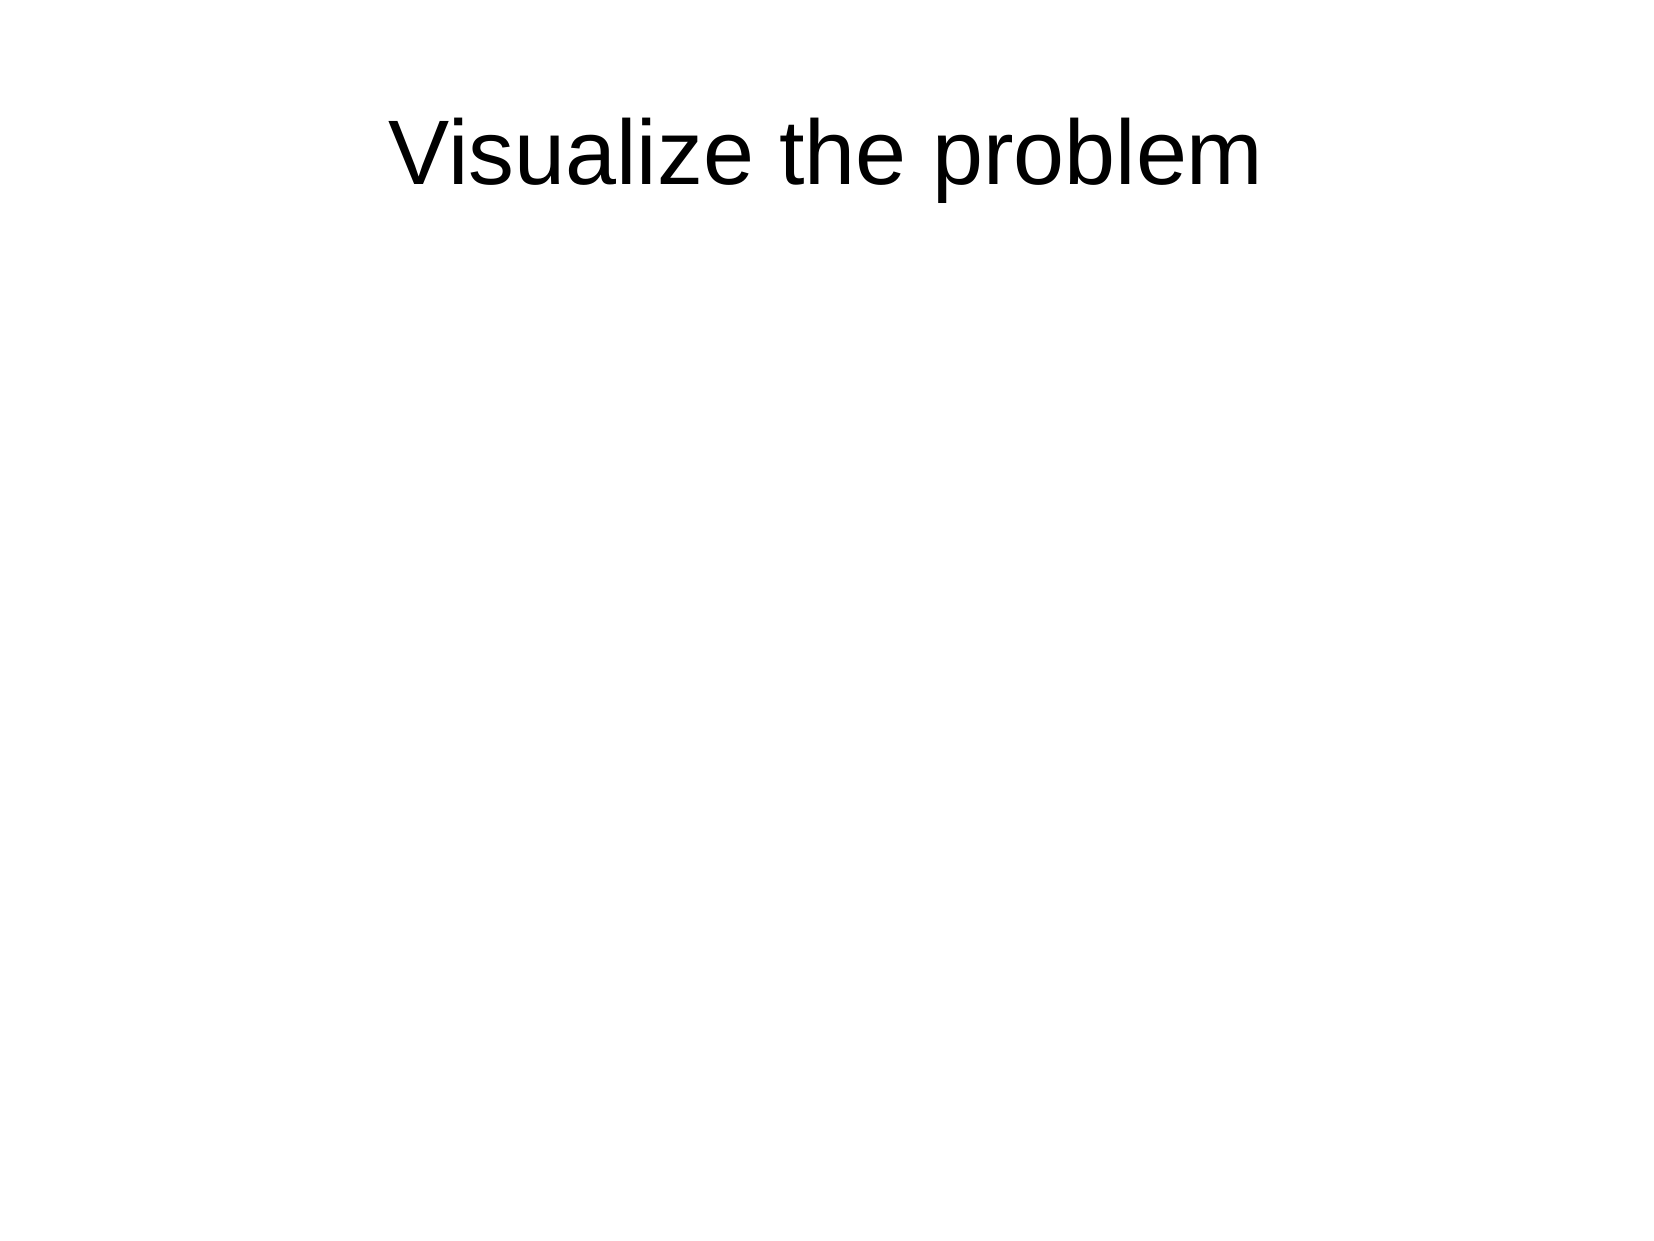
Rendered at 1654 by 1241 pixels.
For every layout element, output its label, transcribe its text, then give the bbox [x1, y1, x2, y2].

title Visualize the problem [82, 49, 1571, 257]
